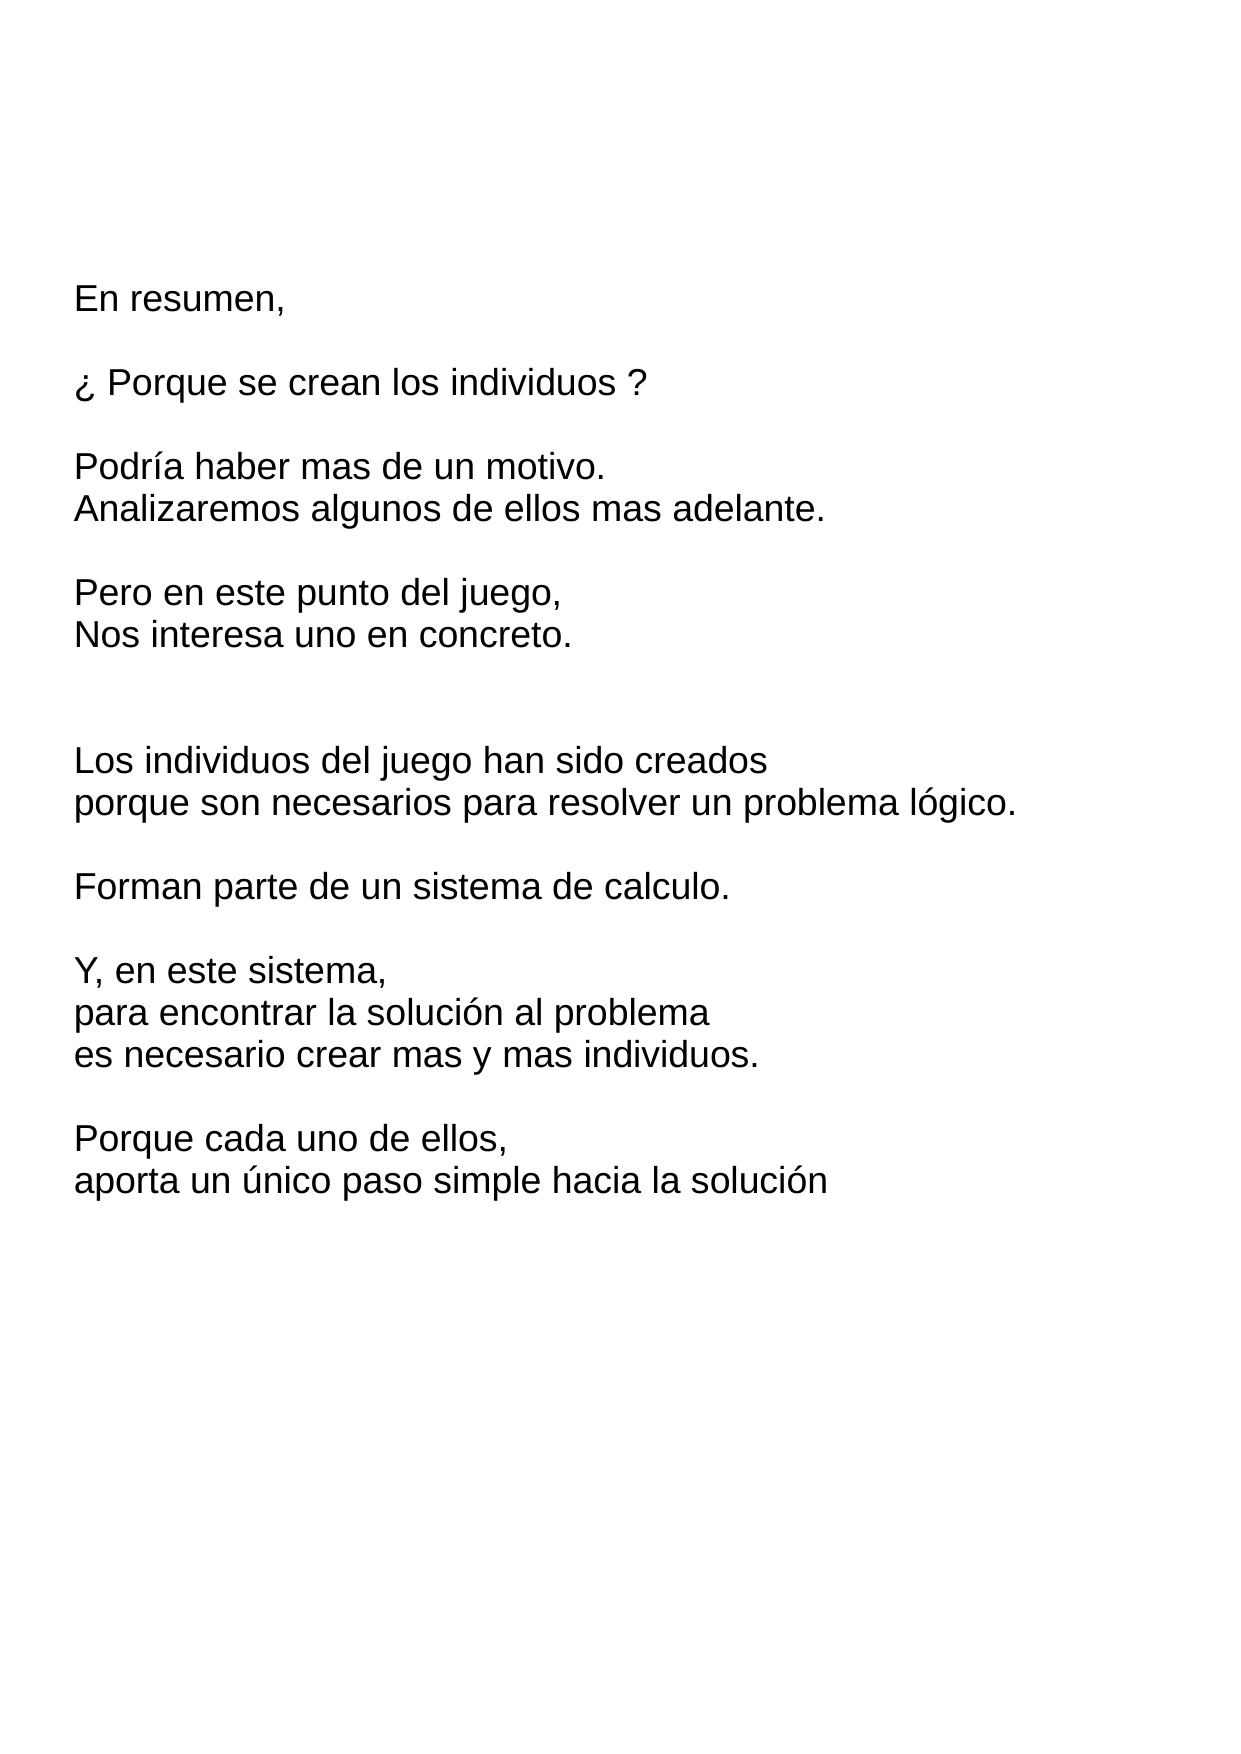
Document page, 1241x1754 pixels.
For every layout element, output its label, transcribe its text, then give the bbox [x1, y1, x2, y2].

text_box En resumen, ¿ Porque se crean los individuos ? Podría haber mas de un motivo. Analizaremos algunos de ellos mas adelante. Pero en este punto del juego, Nos interesa uno en concreto. Los individuos del juego han sido creados porque son necesarios para resolver un problema lógico. Forman parte de un sistema de calculo. Y, en este sistema, para encontrar la solución al problema es necesario crear mas y mas individuos. Porque cada uno de ellos, aporta un único paso simple hacia la solución [59, 228, 1182, 1251]
